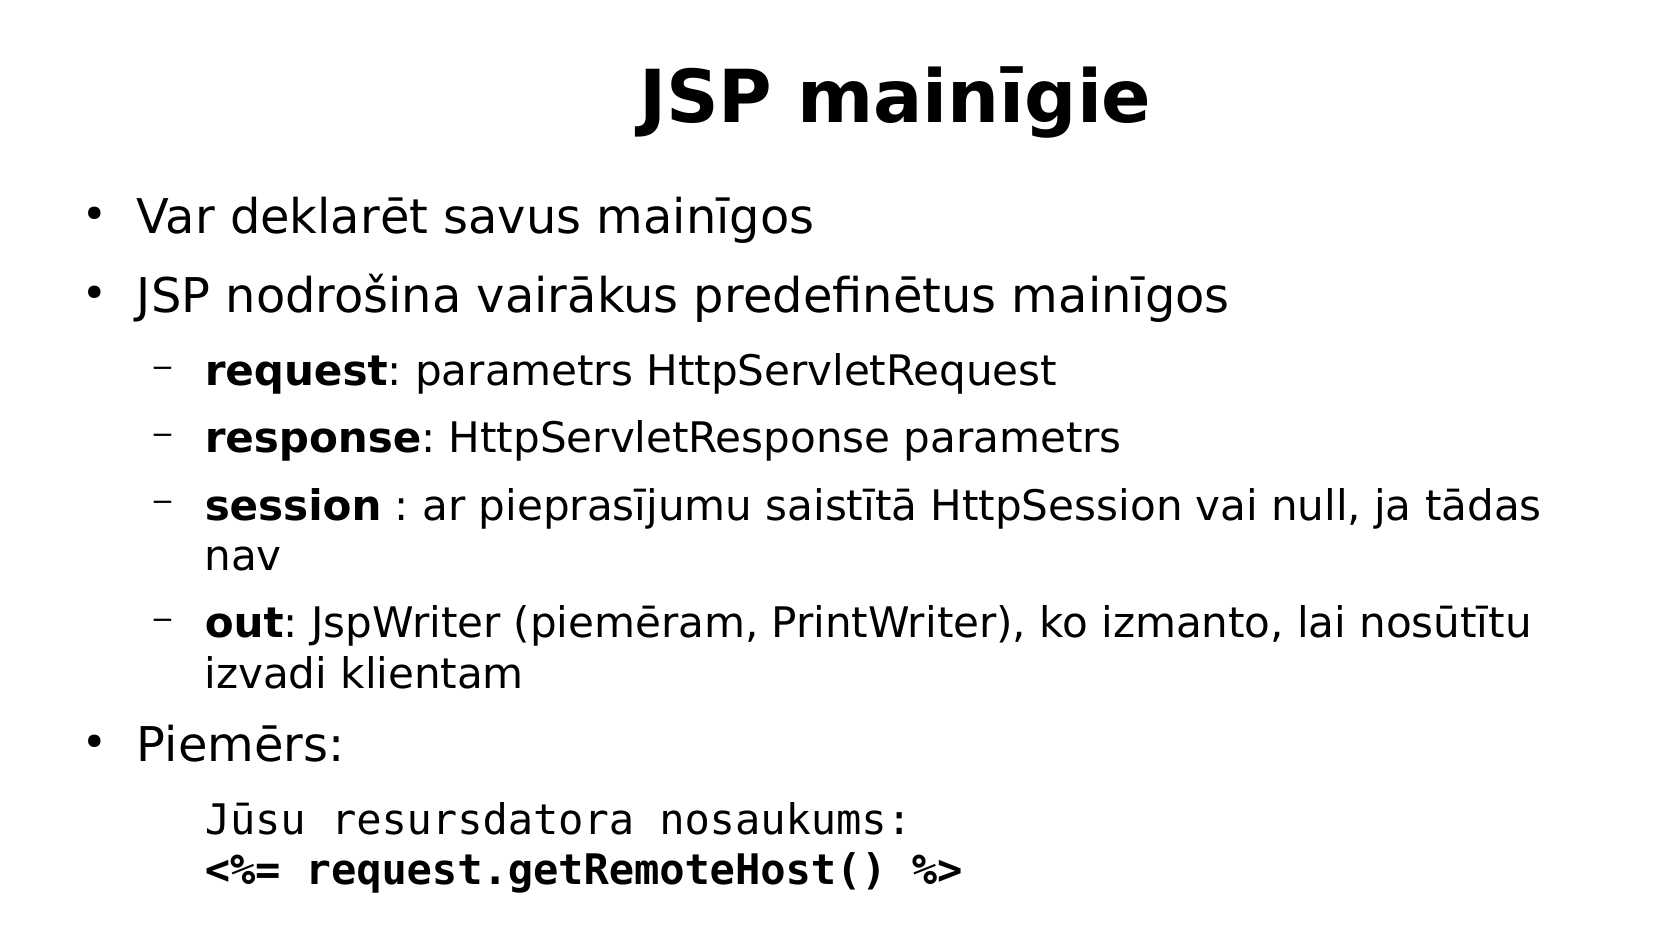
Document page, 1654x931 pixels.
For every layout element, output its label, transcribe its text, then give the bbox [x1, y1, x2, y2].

title JSP mainīgie [220, 31, 1571, 145]
list Var deklarēt savus mainīgos JSP nodrošina vairākus predefinētus mainīgos request: parametrs HttpServletRequest response: HttpServletResponse parametrs session : ar pieprasījumu saistītā HttpSession vai null, ja tādas nav out: JspWriter (piemēram, PrintWriter), ko izmanto, lai nosūtītu izvadi klientam Piemērs: Jūsu resursdatora nosaukums: <%= request.getRemoteHost() %> [68, 185, 1620, 899]
